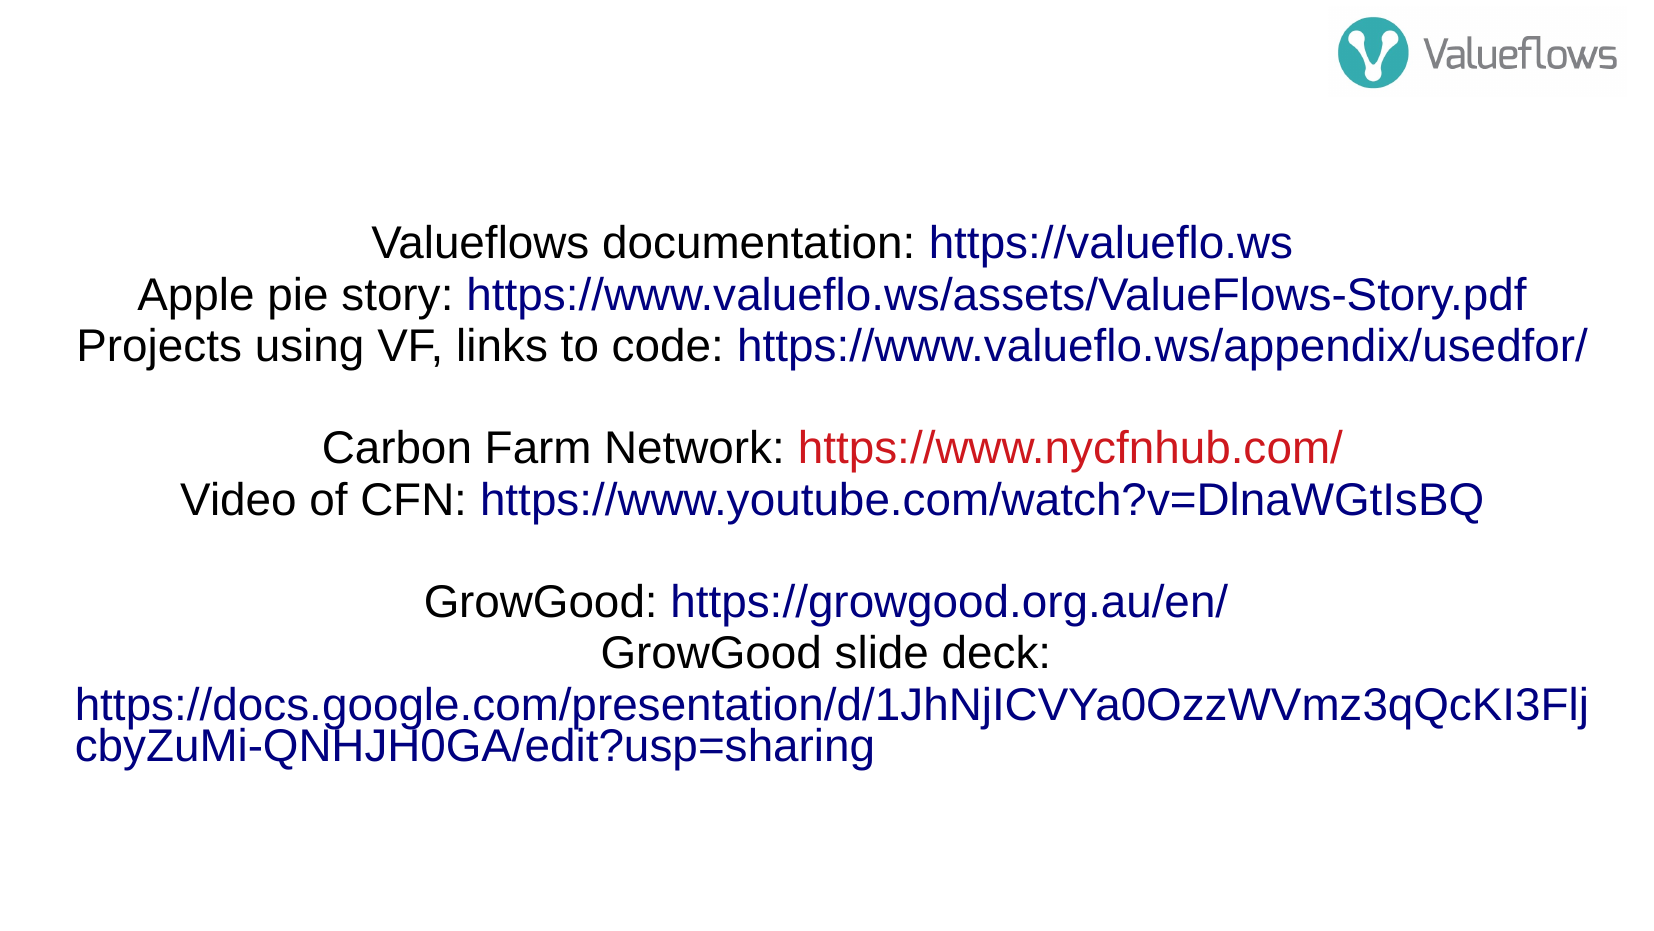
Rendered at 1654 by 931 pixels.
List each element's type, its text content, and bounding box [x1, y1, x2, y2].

text_box Valueflows documentation: https://valueflo.ws Apple pie story: https://www.valueflo.ws/assets/ValueFlows-Story.pdf Projects using VF, links to code: https://www.valueflo.ws/appendix/usedfor/ Carbon Farm Network: https://www.nycfnhub.com/ Video of CFN: https://www.youtube.com/watch?v=DlnaWGtIsBQ GrowGood: https://growgood.org.au/en/ GrowGood slide deck: https://docs.google.com/presentation/d/1JhNjICVYa0OzzWVmz3qQcKI3FljcbyZuMi-QNHJH0GA/edit?usp=sharing [60, 210, 1606, 931]
picture [1328, 6, 1627, 97]
